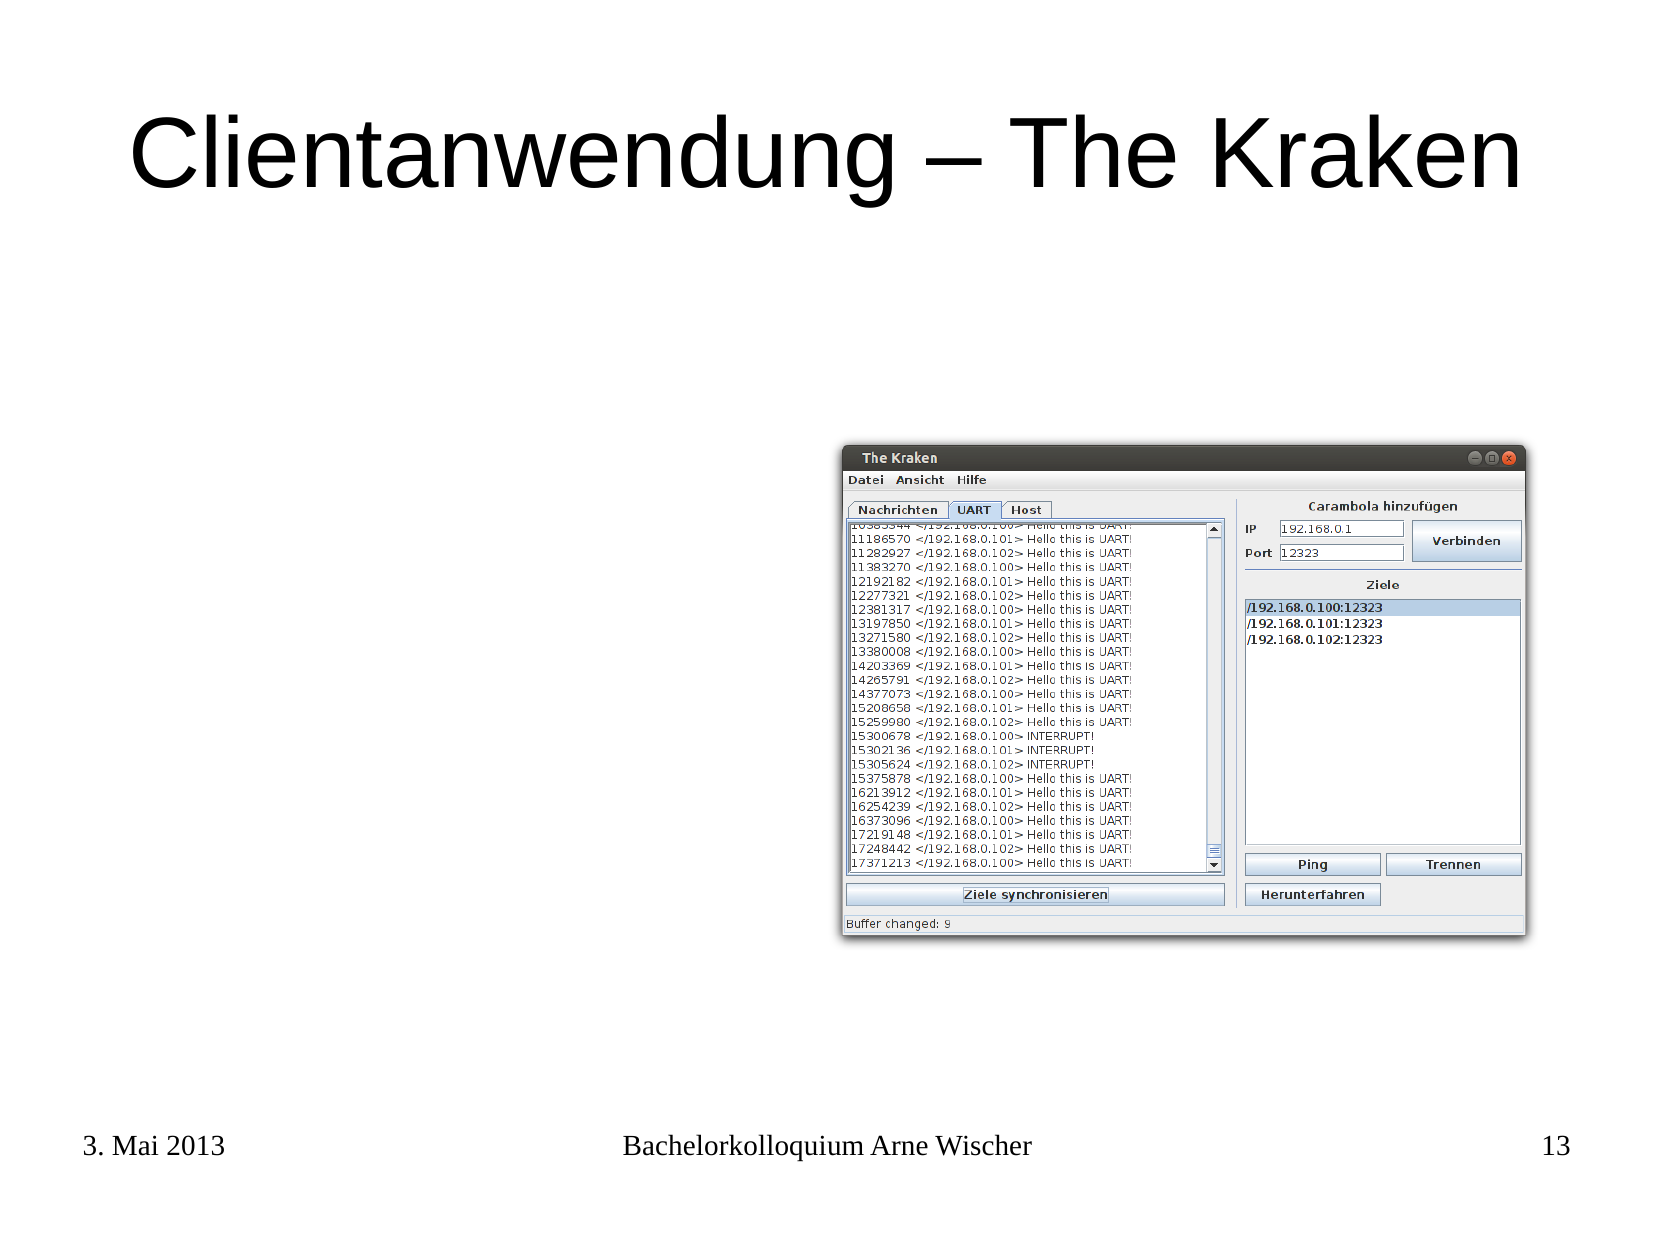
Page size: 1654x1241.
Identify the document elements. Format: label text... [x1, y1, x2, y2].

picture [828, 434, 1539, 951]
title Clientanwendung – The Kraken [82, 49, 1571, 257]
